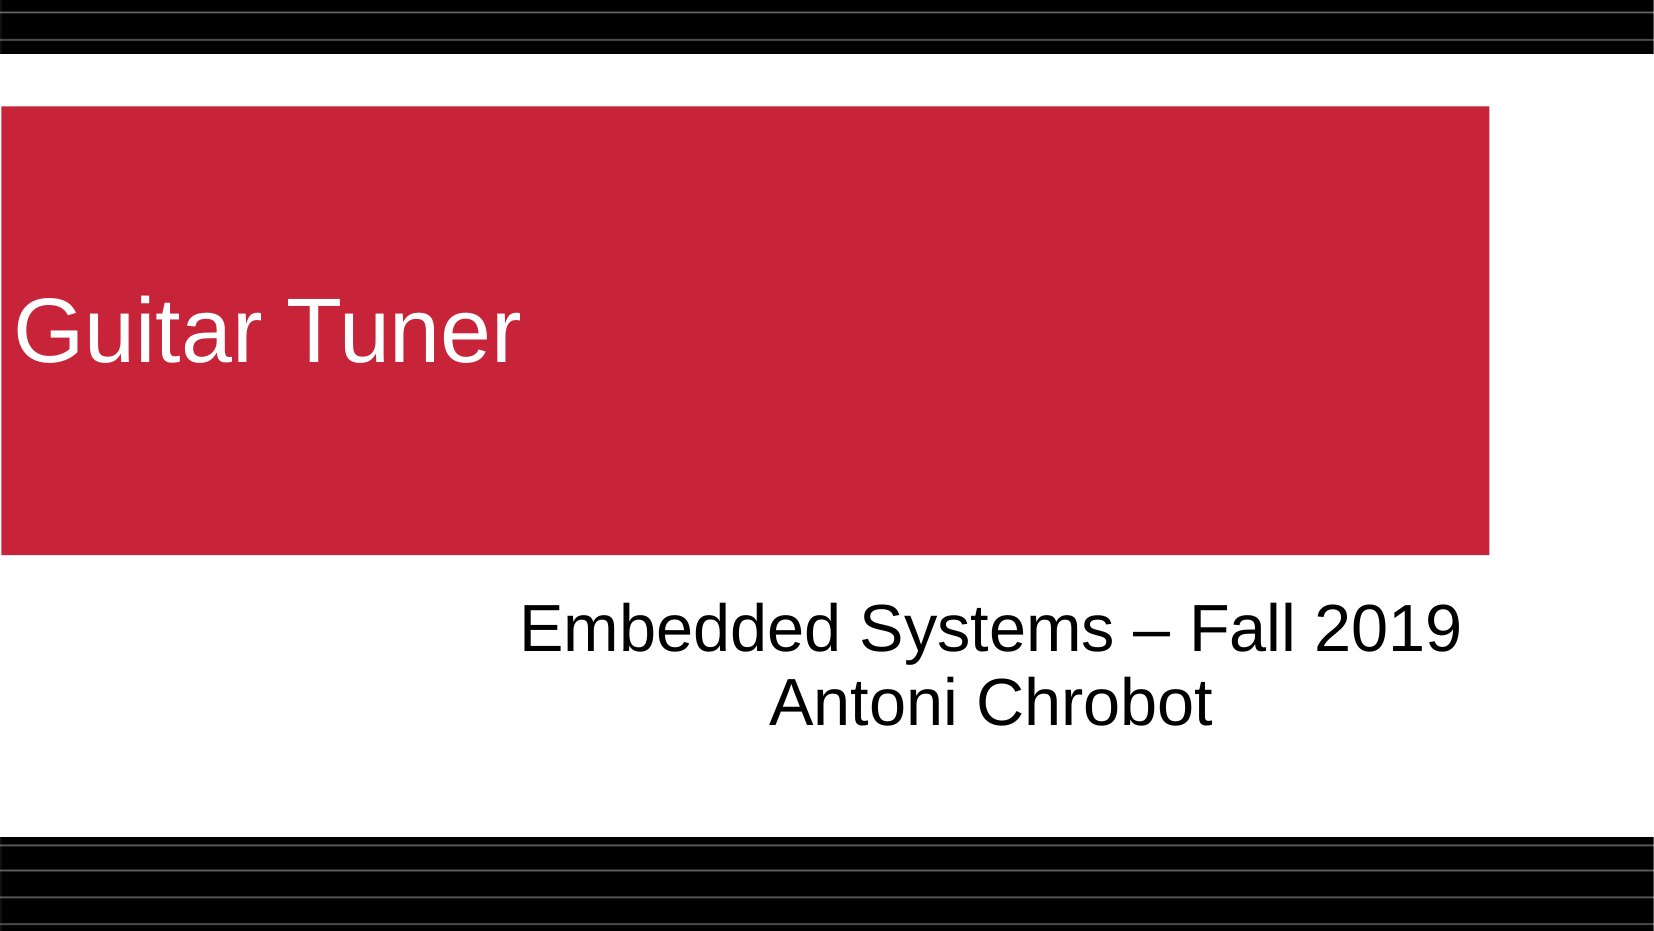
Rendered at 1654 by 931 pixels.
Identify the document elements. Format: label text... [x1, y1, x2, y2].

picture [0, 837, 1654, 931]
subtitle Embedded Systems – Fall 2019 Antoni Chrobot [495, 590, 1489, 815]
title Guitar Tuner [1, 106, 1490, 556]
picture [0, 0, 1654, 54]
